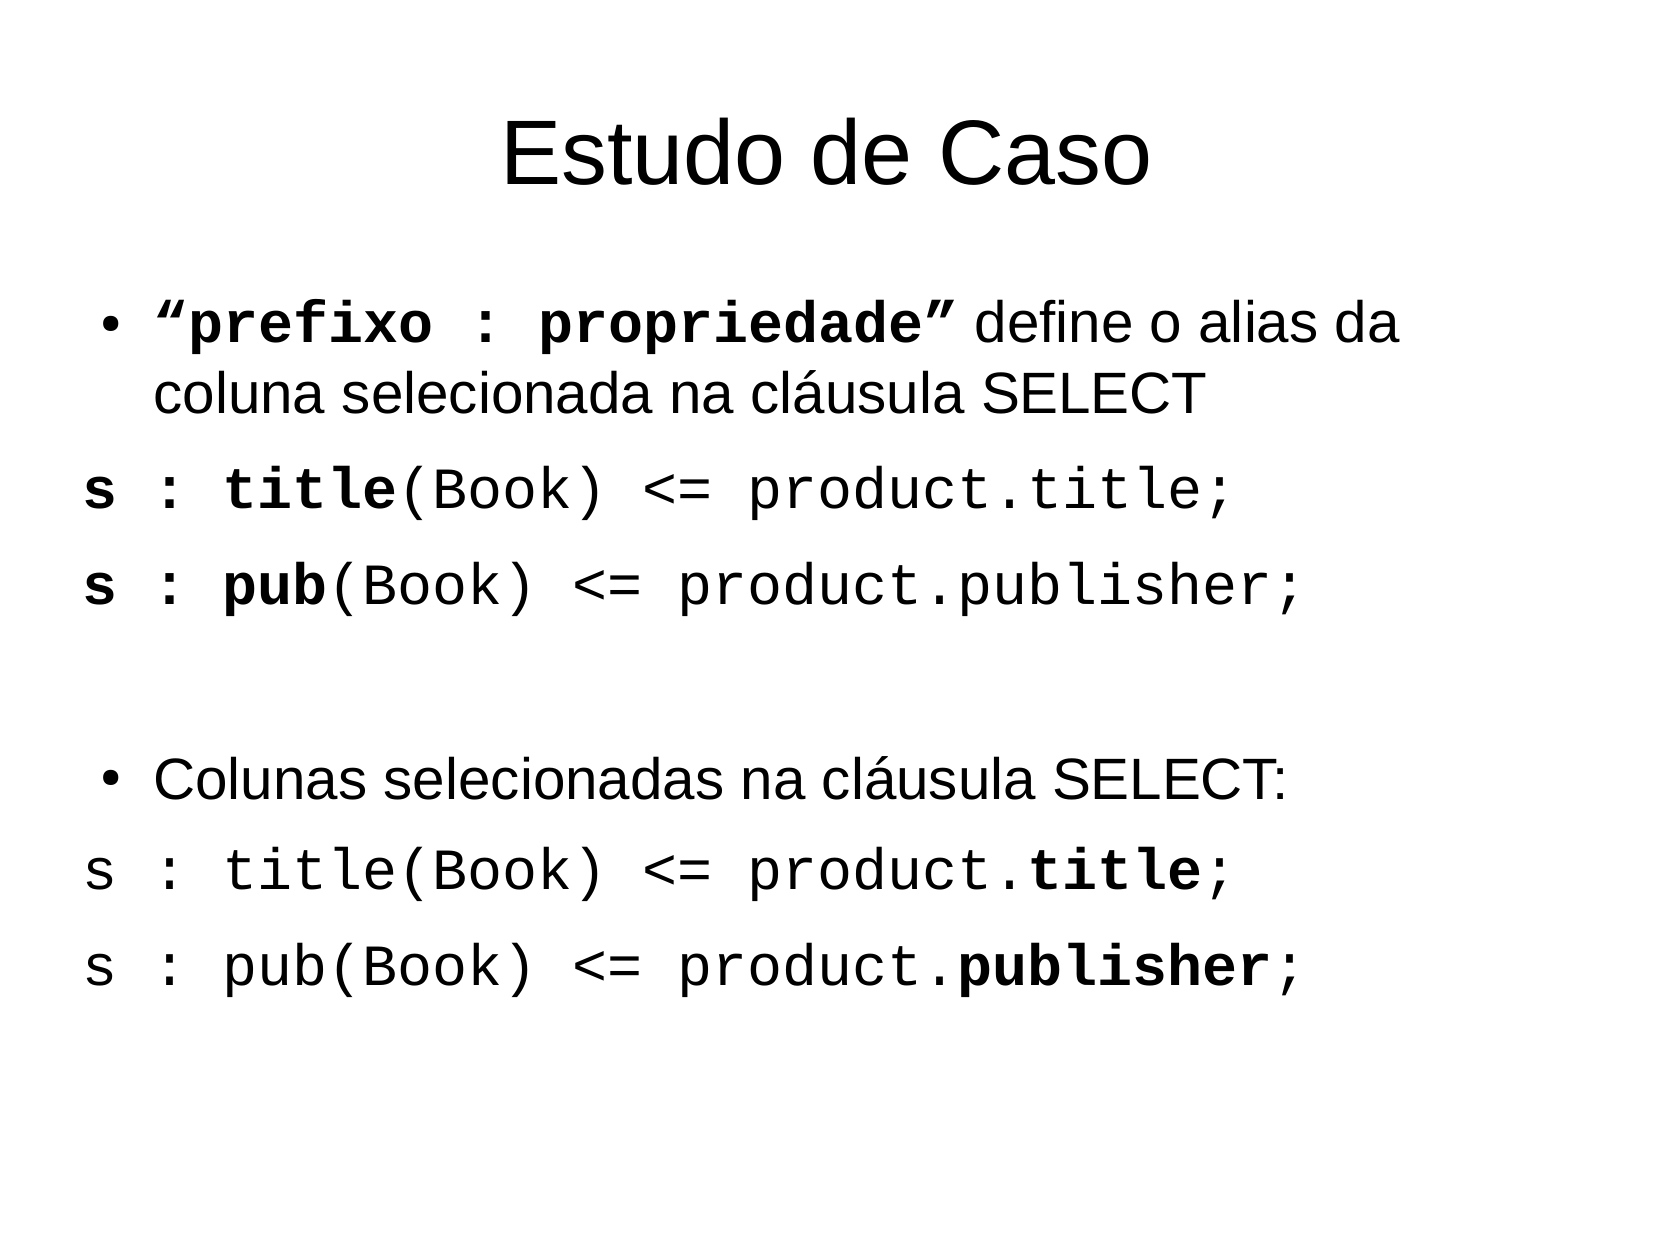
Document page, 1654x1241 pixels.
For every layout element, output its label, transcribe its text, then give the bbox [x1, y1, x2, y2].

list “prefixo : propriedade” define o alias da coluna selecionada na cláusula SELECT s : title(Book) <= product.title; s : pub(Book) <= product.publisher; Colunas selecionadas na cláusula SELECT: s : title(Book) <= product.title; s : pub(Book) <= product.publisher; [82, 290, 1571, 1109]
title Estudo de Caso [82, 49, 1571, 257]
